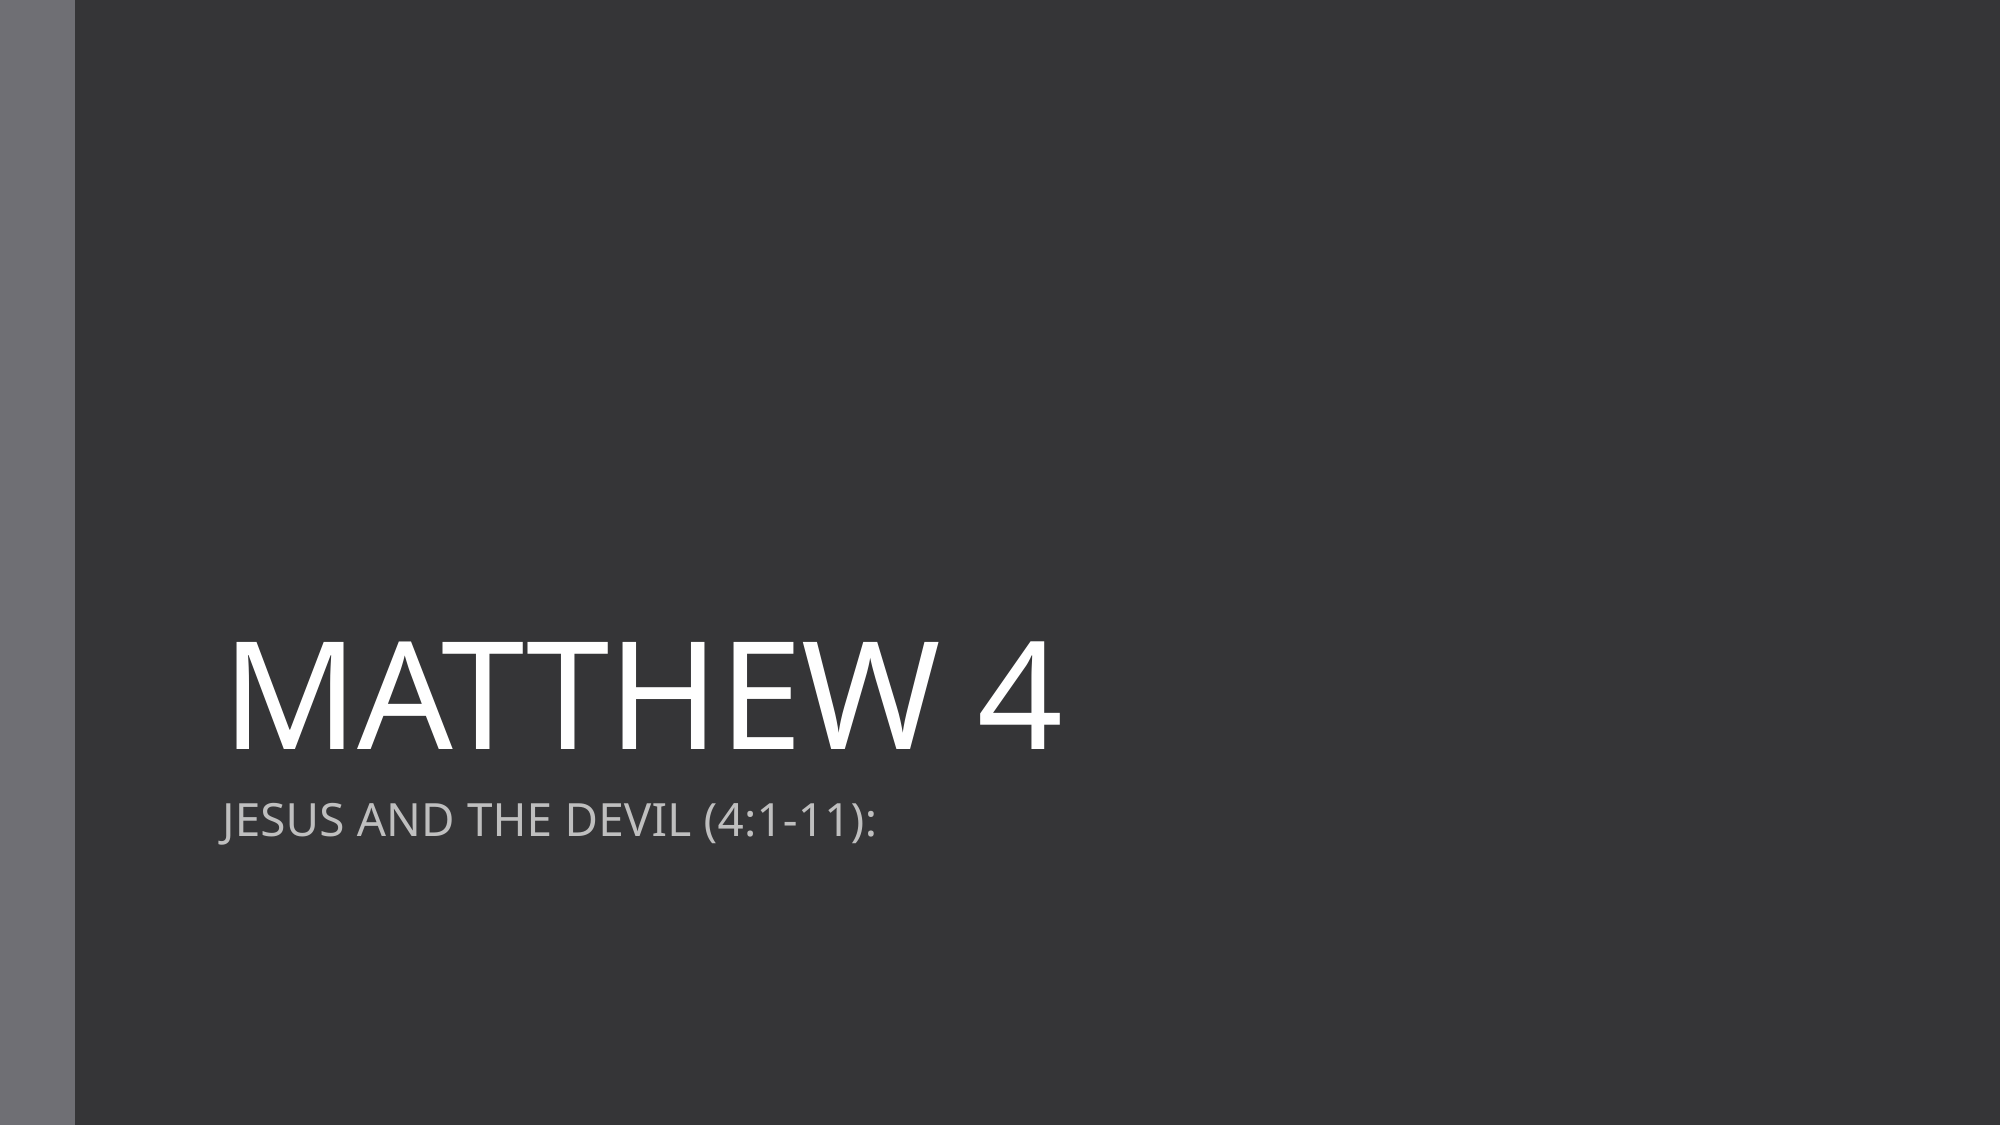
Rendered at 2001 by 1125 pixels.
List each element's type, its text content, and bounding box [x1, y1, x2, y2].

title MATTHEW 4 [206, 124, 1752, 787]
subtitle JESUS AND THE DEVIL (4:1-11): [206, 787, 1752, 1066]
